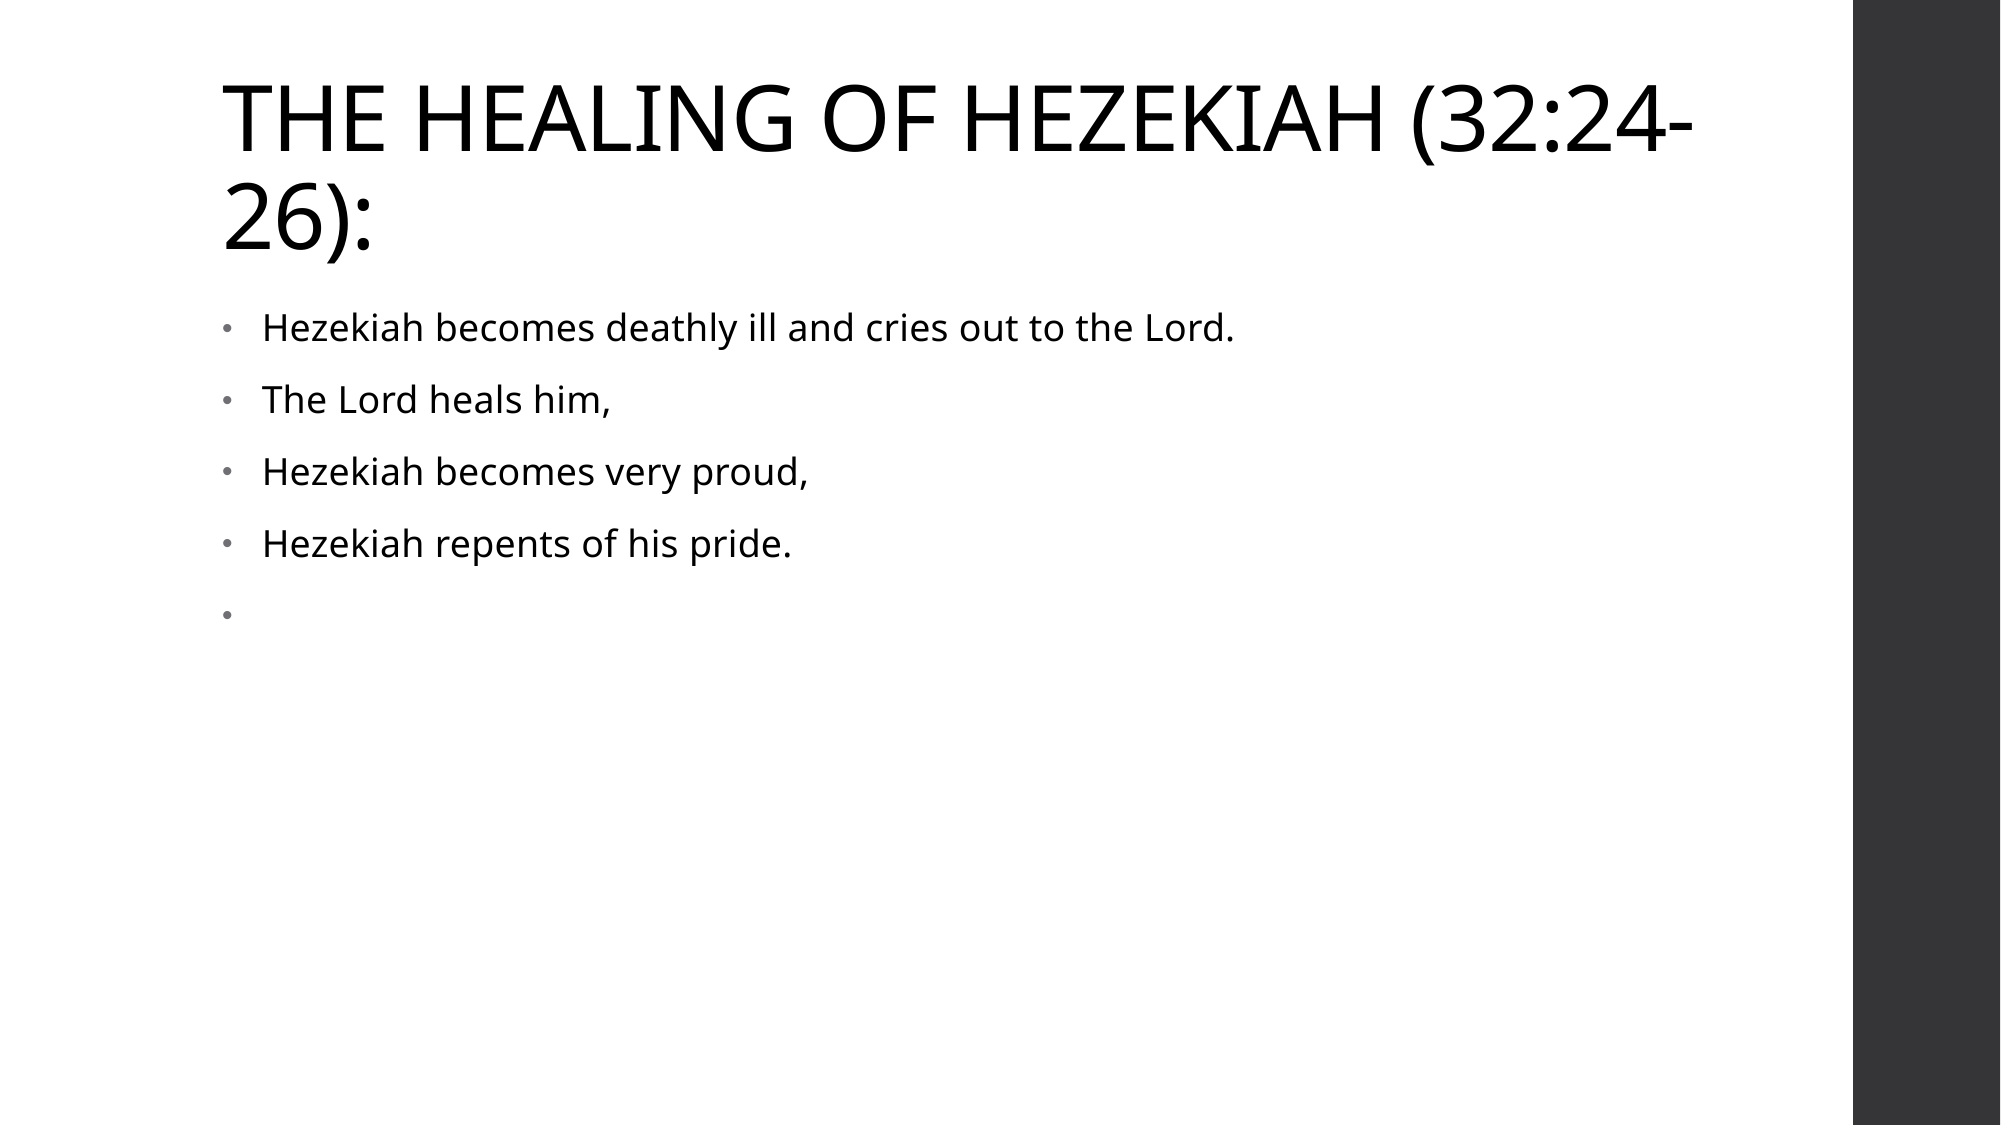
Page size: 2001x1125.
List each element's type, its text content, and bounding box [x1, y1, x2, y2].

list Hezekiah becomes deathly ill and cries out to the Lord. The Lord heals him, Hezekiah becomes very proud, Hezekiah repents of his pride. [206, 299, 1617, 1014]
title THE HEALING OF HEZEKIAH (32:24-26): [206, 60, 1797, 278]
